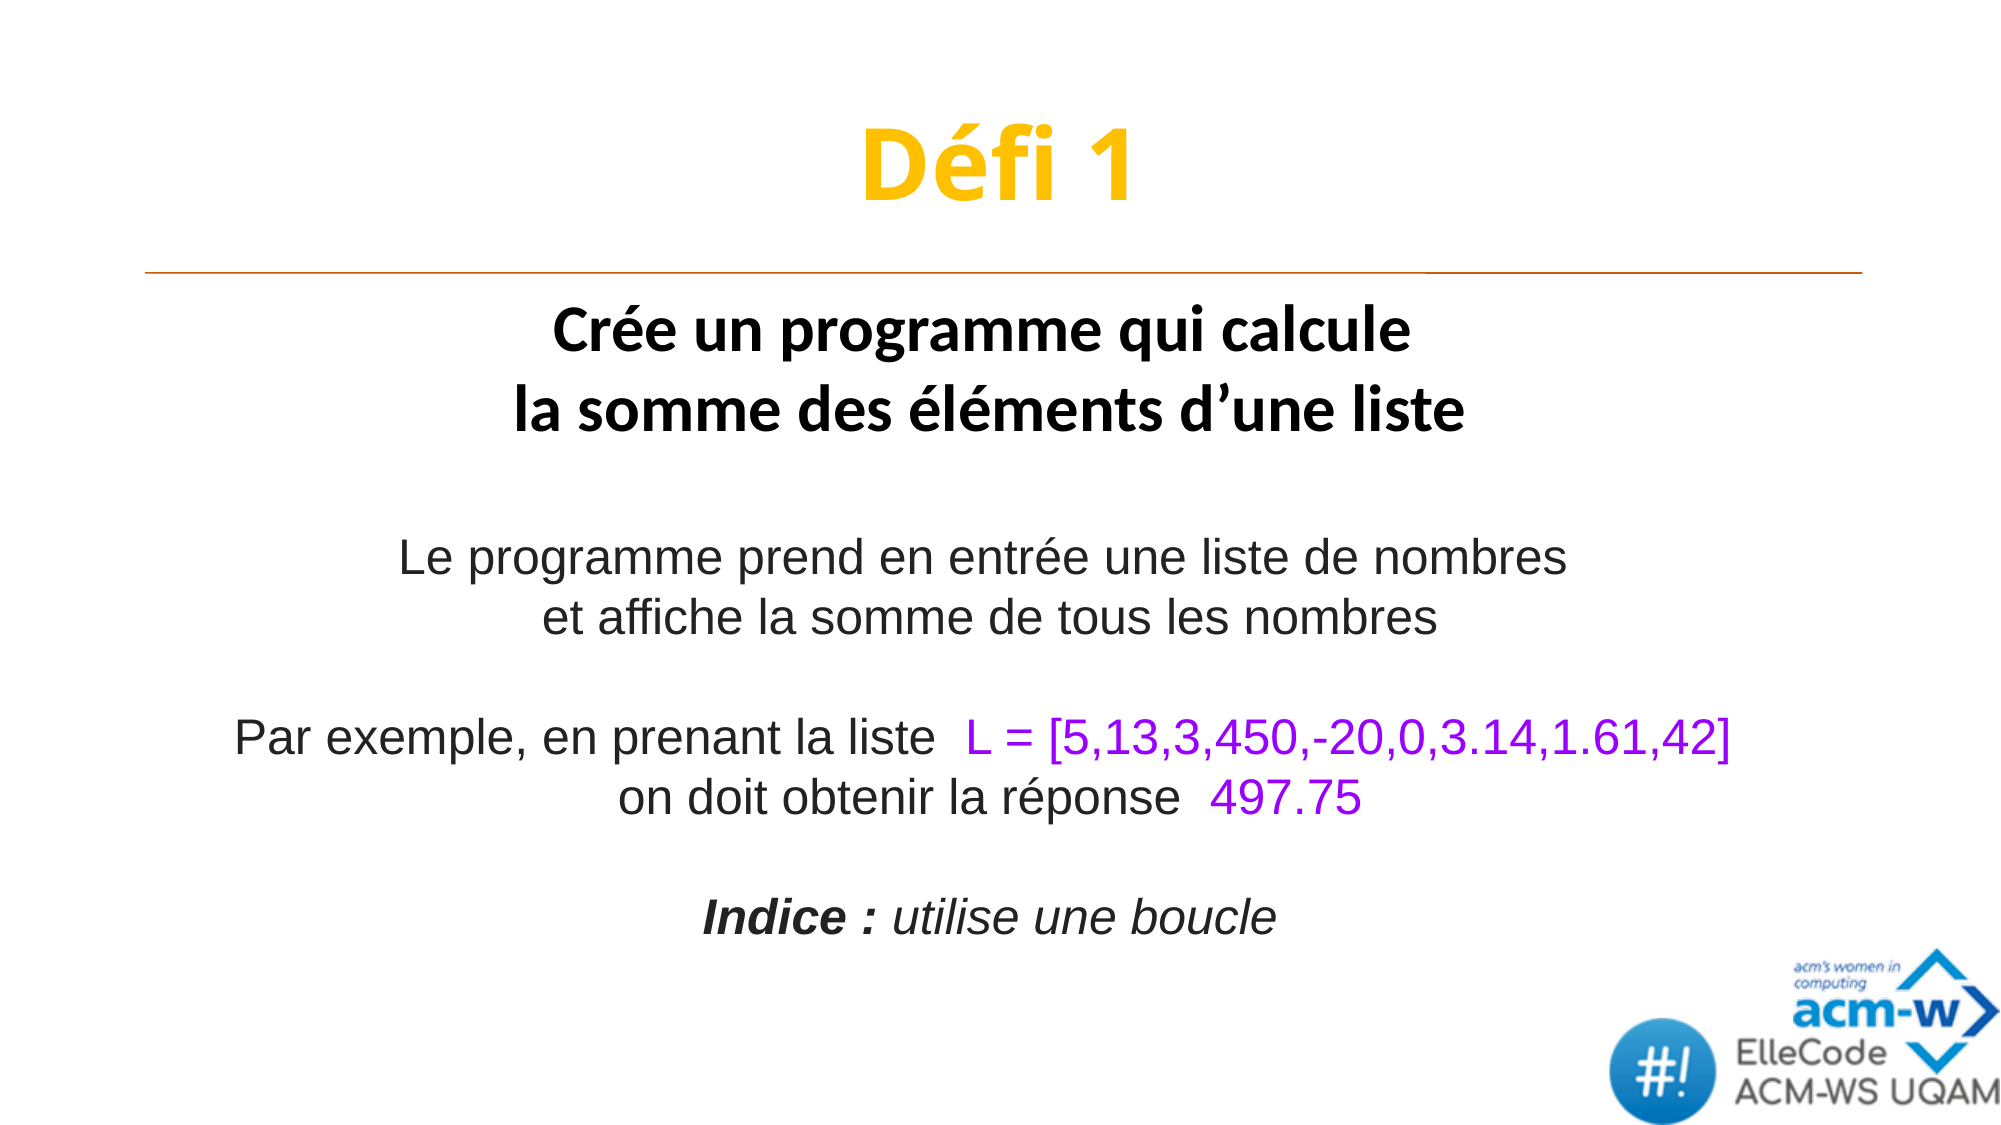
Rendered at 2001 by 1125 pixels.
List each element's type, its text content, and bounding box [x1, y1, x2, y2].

text_box Crée un programme qui calcule la somme des éléments d’une liste Le programme prend en entrée une liste de nombres et affiche la somme de tous les nombres Par exemple, en prenant la liste L = [5,13,3,450,-20,0,3.14,1.61,42] on doit obtenir la réponse 497.75 Indice : utilise une boucle [62, 277, 1918, 957]
text_box Défi 1 [137, 59, 1863, 277]
picture [1609, 948, 2000, 1125]
